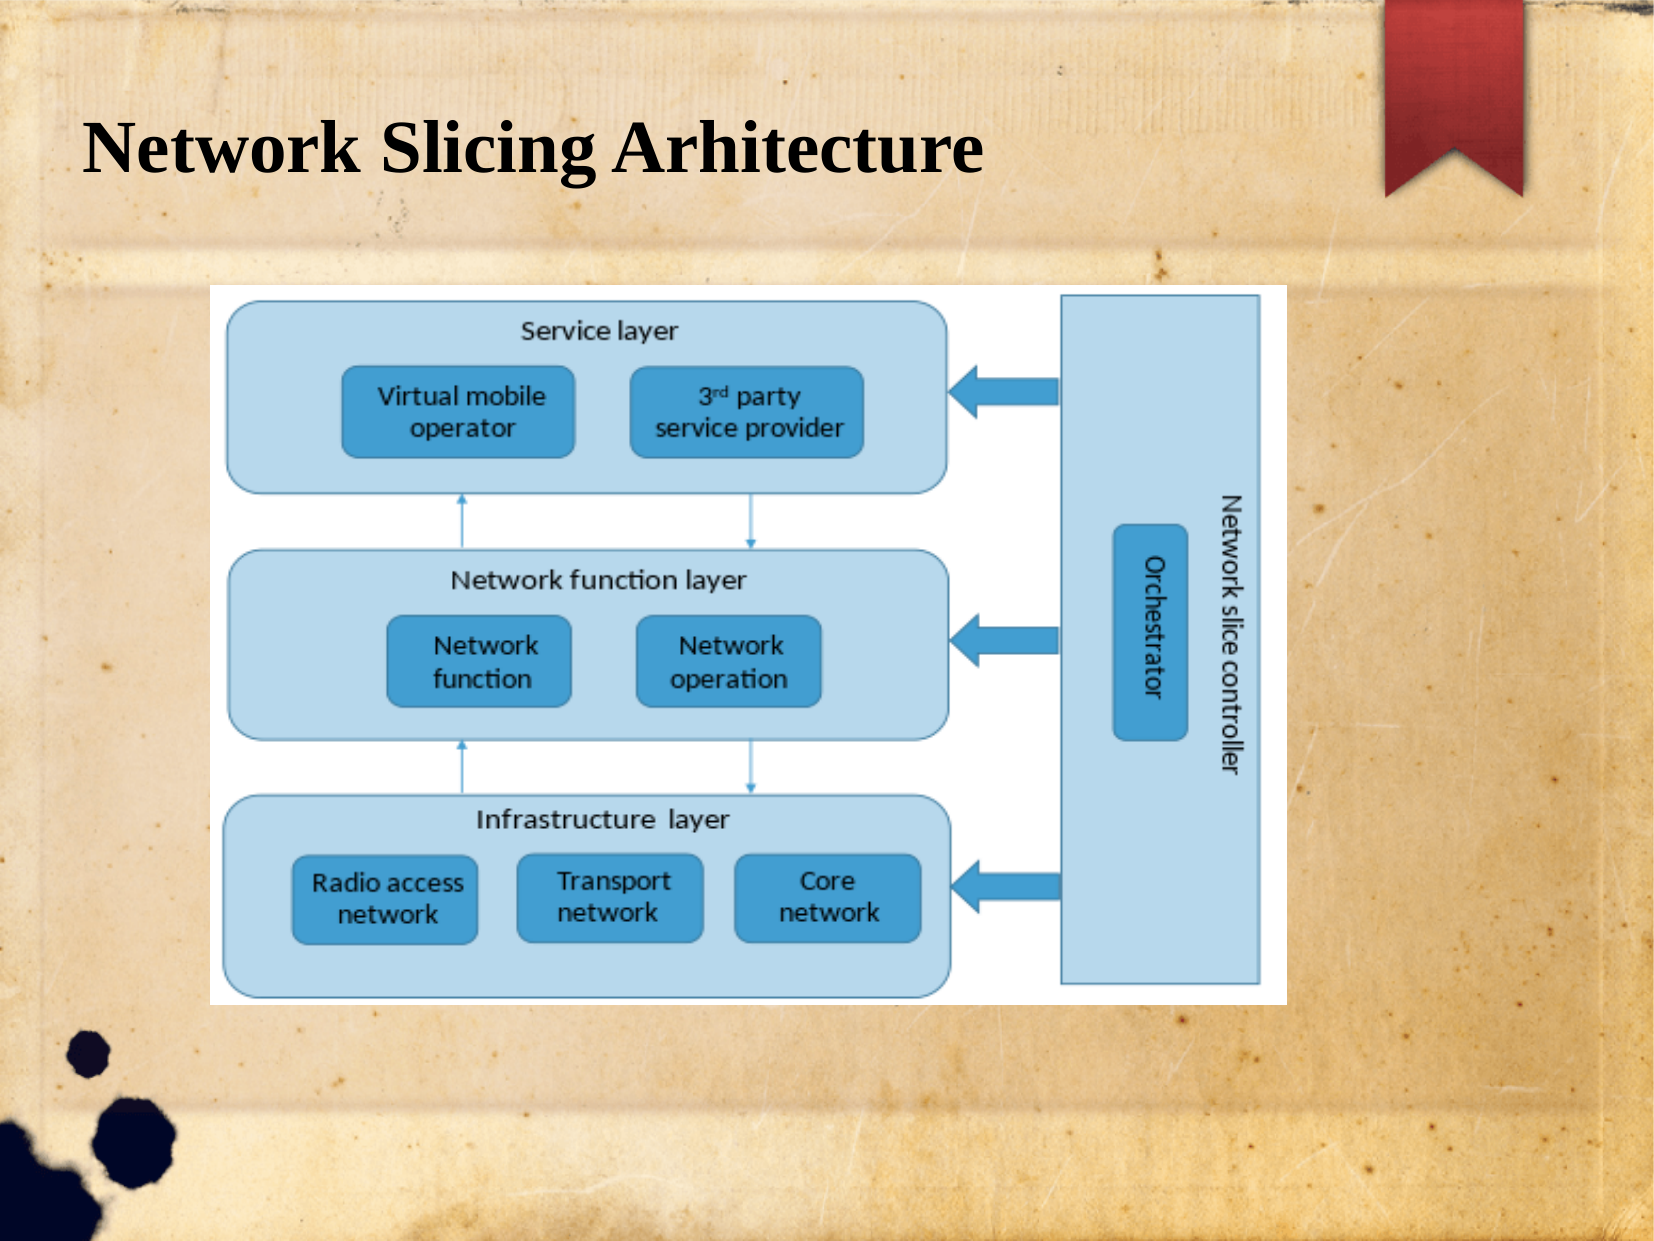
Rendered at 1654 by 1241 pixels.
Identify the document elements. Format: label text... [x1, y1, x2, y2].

picture [210, 285, 1287, 1005]
title Network Slicing Arhitecture [82, 49, 1347, 237]
